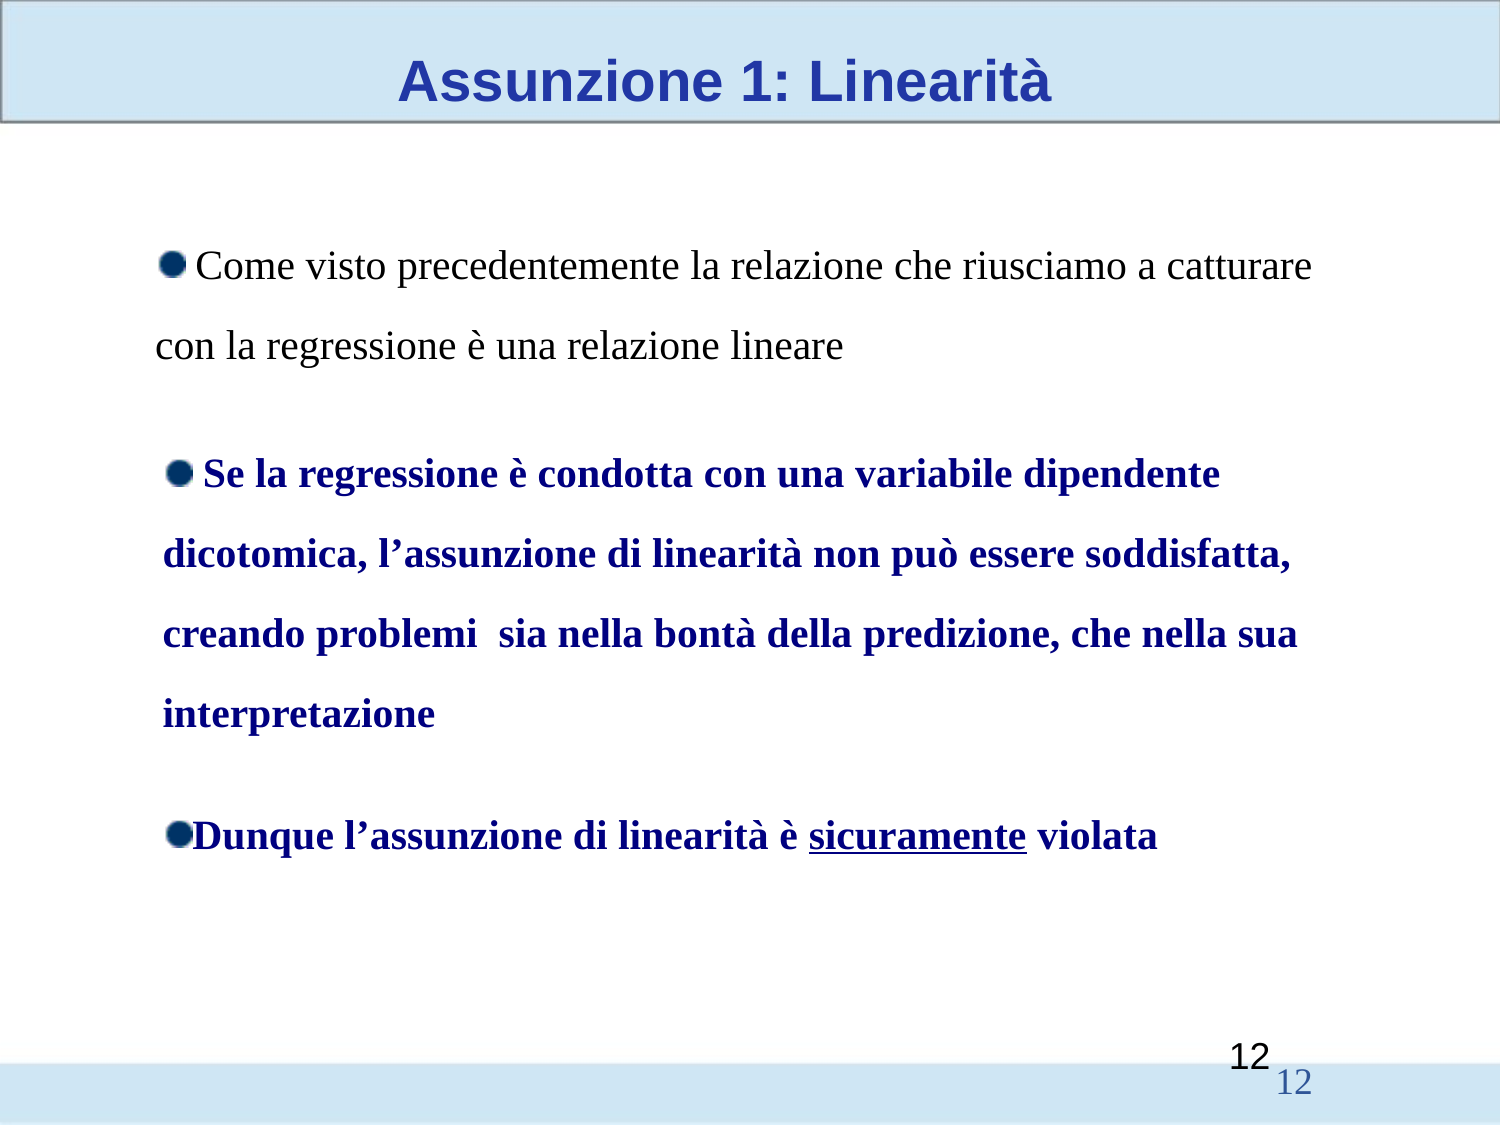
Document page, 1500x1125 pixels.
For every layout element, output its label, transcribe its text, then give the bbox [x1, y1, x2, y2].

picture [0, 0, 1500, 1125]
slide_number 1 [1074, 1024, 1425, 1103]
text_box Come visto precedentemente la relazione che riusciamo a catturare con la regressione è una relazione lineare [140, 200, 1384, 376]
title Assunzione 1: Linearità [49, 7, 1400, 149]
text_box Se la regressione è condotta con una variabile dipendente dicotomica, l’assunzione di linearità non può essere soddisfatta, creando problemi sia nella bontà della predizione, che nella sua interpretazione Dunque l’assunzione di linearità è sicuramente violata [147, 408, 1392, 866]
